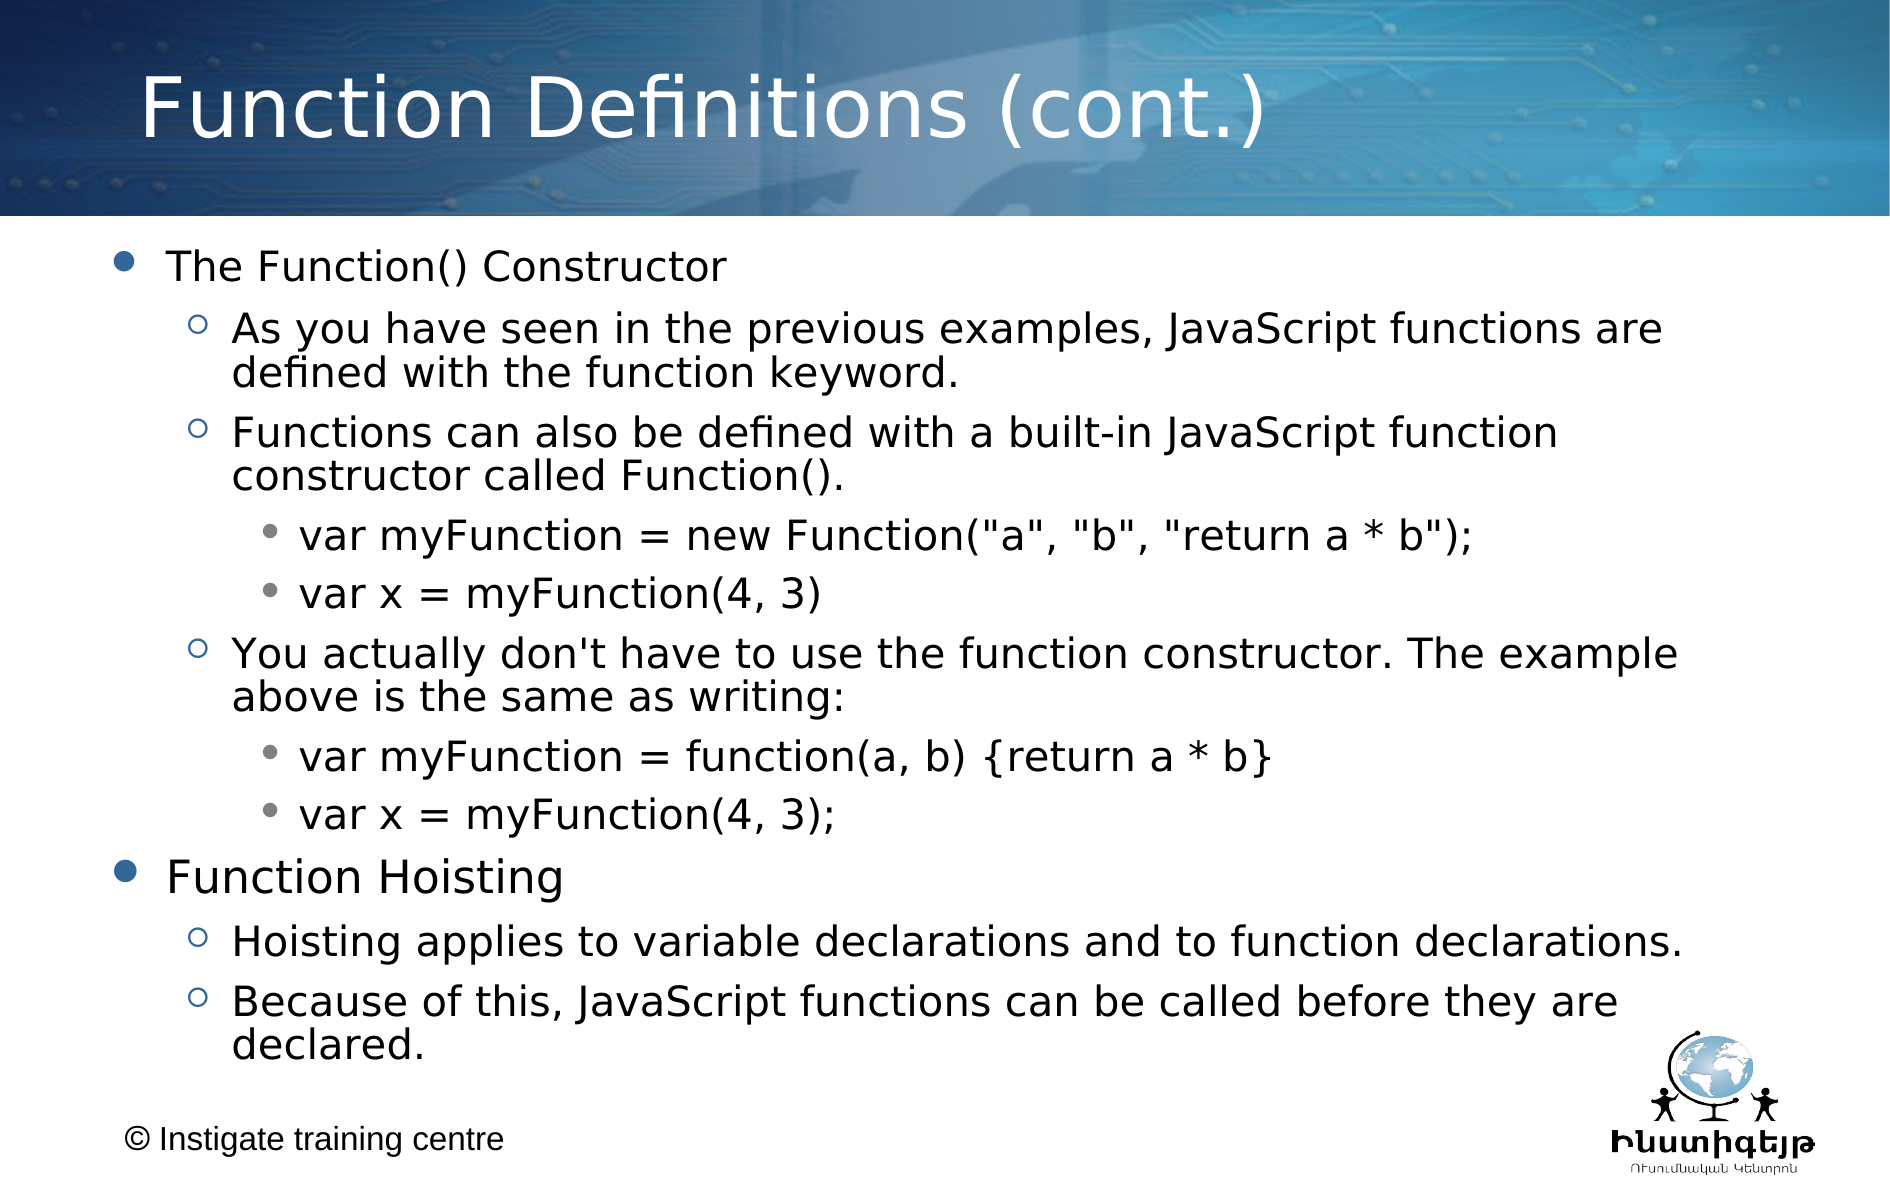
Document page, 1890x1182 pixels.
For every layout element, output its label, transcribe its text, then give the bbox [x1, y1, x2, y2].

picture [1612, 1030, 1815, 1175]
text_box Function Definitions (cont.) [138, 82, 1801, 97]
list The Function() Constructor As you have seen in the previous examples, JavaScript functions are defined with the function keyword. Functions can also be defined with a built-in JavaScript function constructor called Function(). var myFunction = new Function("a", "b", "return a * b"); var x = myFunction(4, 3) You actually don't have to use the function constructor. The example above is the same as writing: var myFunction = function(a, b) {return a * b} var x = myFunction(4, 3); Function Hoisting Hoisting applies to variable declarations and to function declarations. Because of this, JavaScript functions can be called before they are declared. [110, 247, 1801, 277]
picture [0, 0, 1890, 216]
